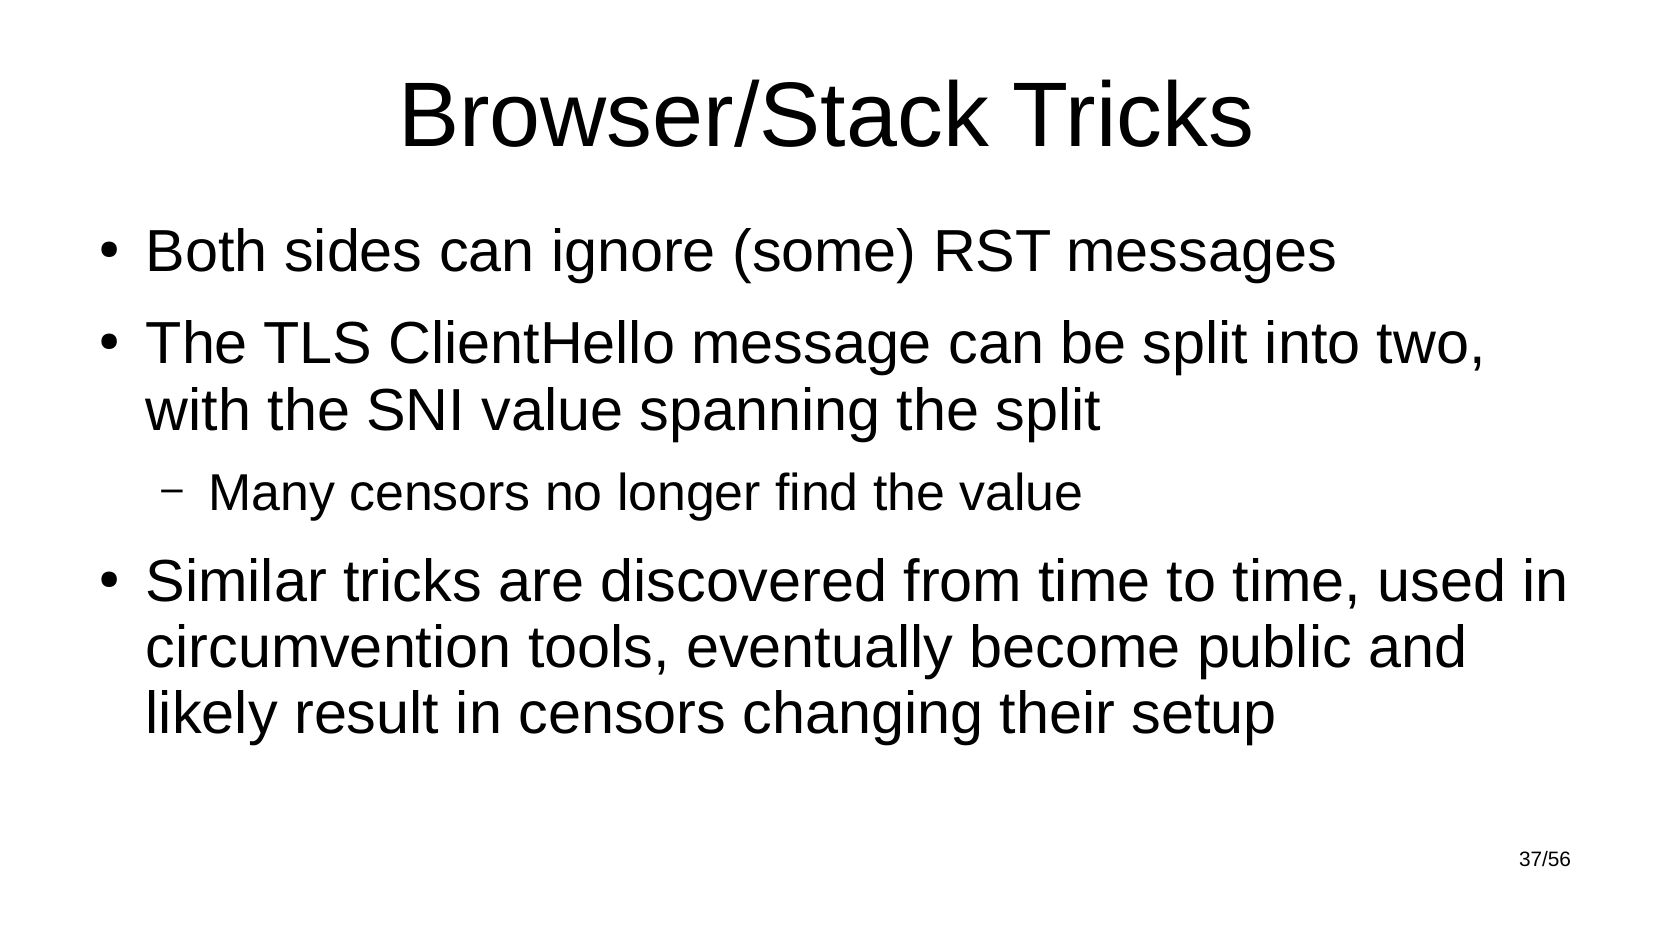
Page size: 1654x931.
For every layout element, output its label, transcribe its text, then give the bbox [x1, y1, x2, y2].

list Both sides can ignore (some) RST messages The TLS ClientHello message can be split into two, with the SNI value spanning the split Many censors no longer find the value Similar tricks are discovered from time to time, used in circumvention tools, eventually become public and likely result in censors changing their setup [82, 217, 1571, 758]
title Browser/Stack Tricks [82, 37, 1571, 193]
